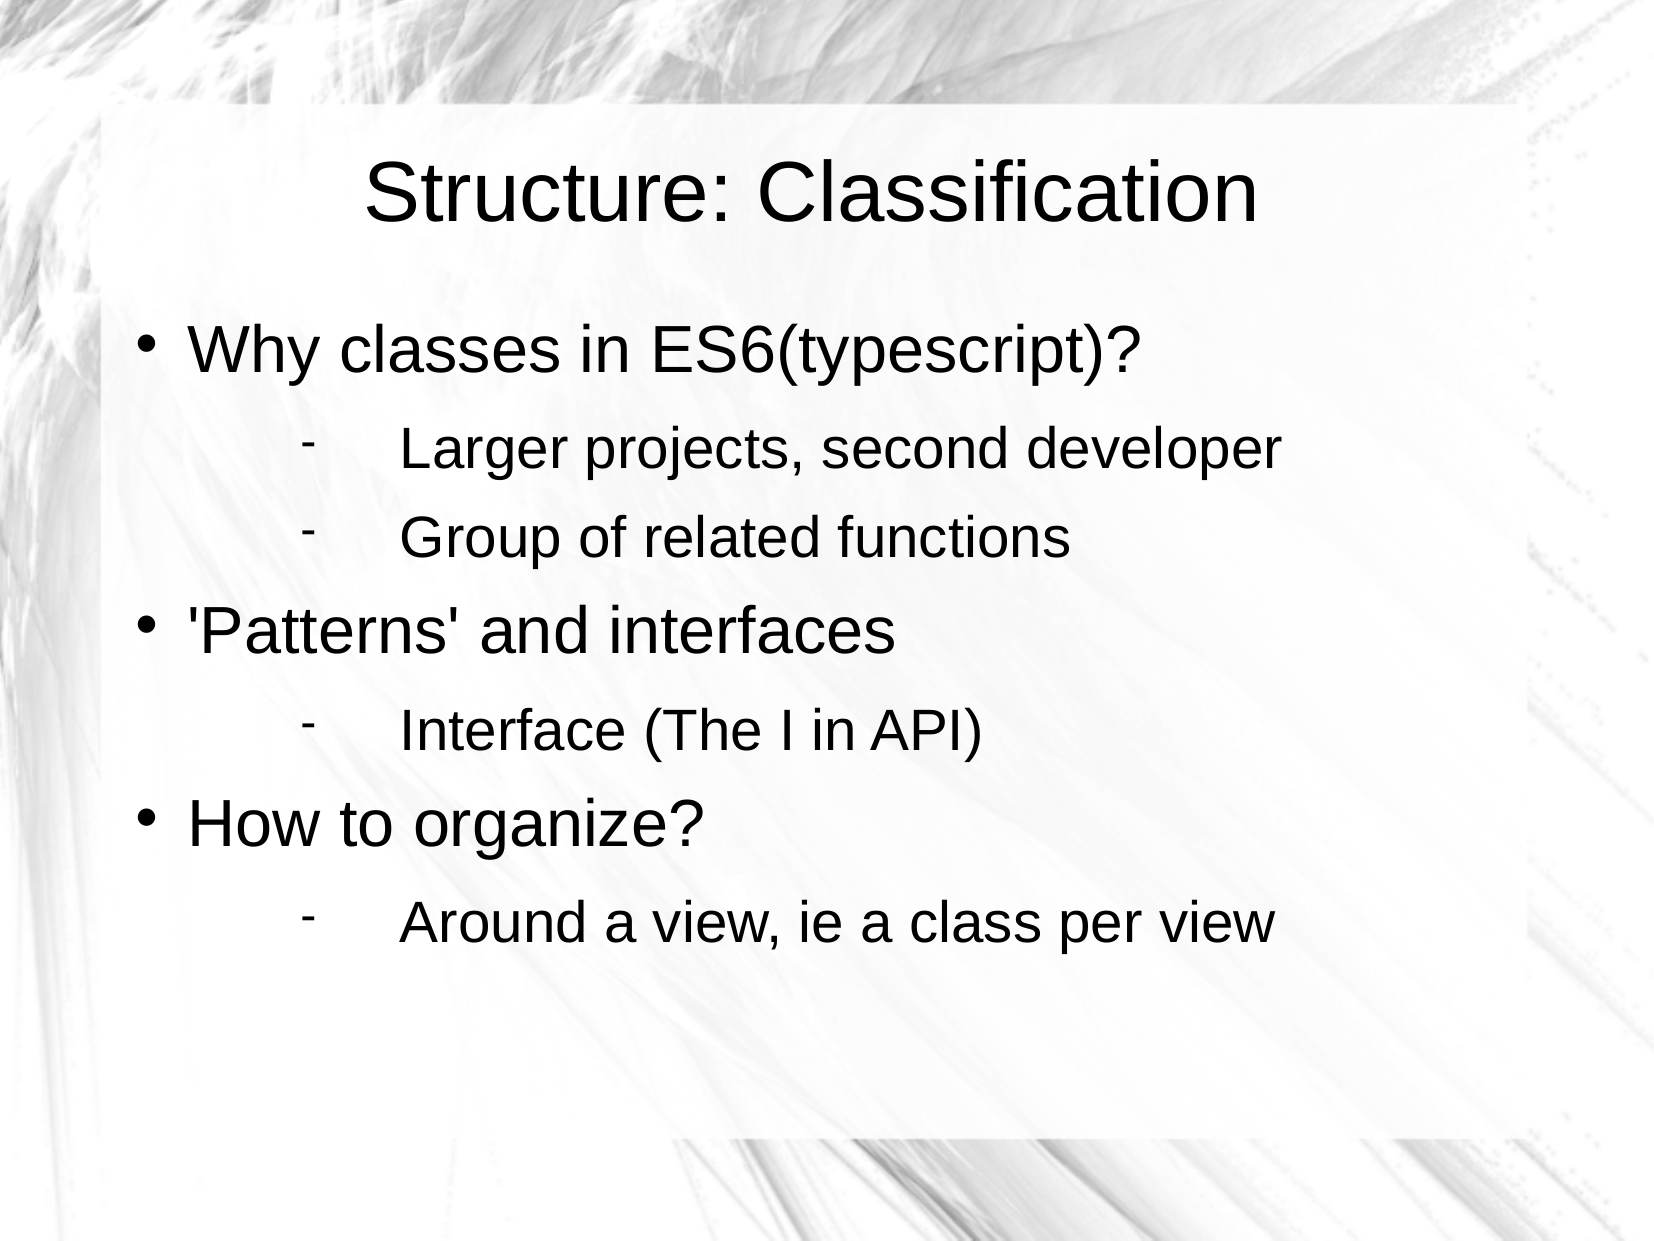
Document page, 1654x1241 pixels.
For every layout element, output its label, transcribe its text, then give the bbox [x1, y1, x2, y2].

list Why classes in ES6(typescript)? Larger projects, second developer Group of related functions 'Patterns' and interfaces Interface (The I in API) How to organize? Around a view, ie a class per view [118, 308, 1571, 1224]
title Structure: Classification [118, 106, 1506, 275]
picture [0, 0, 1654, 1241]
